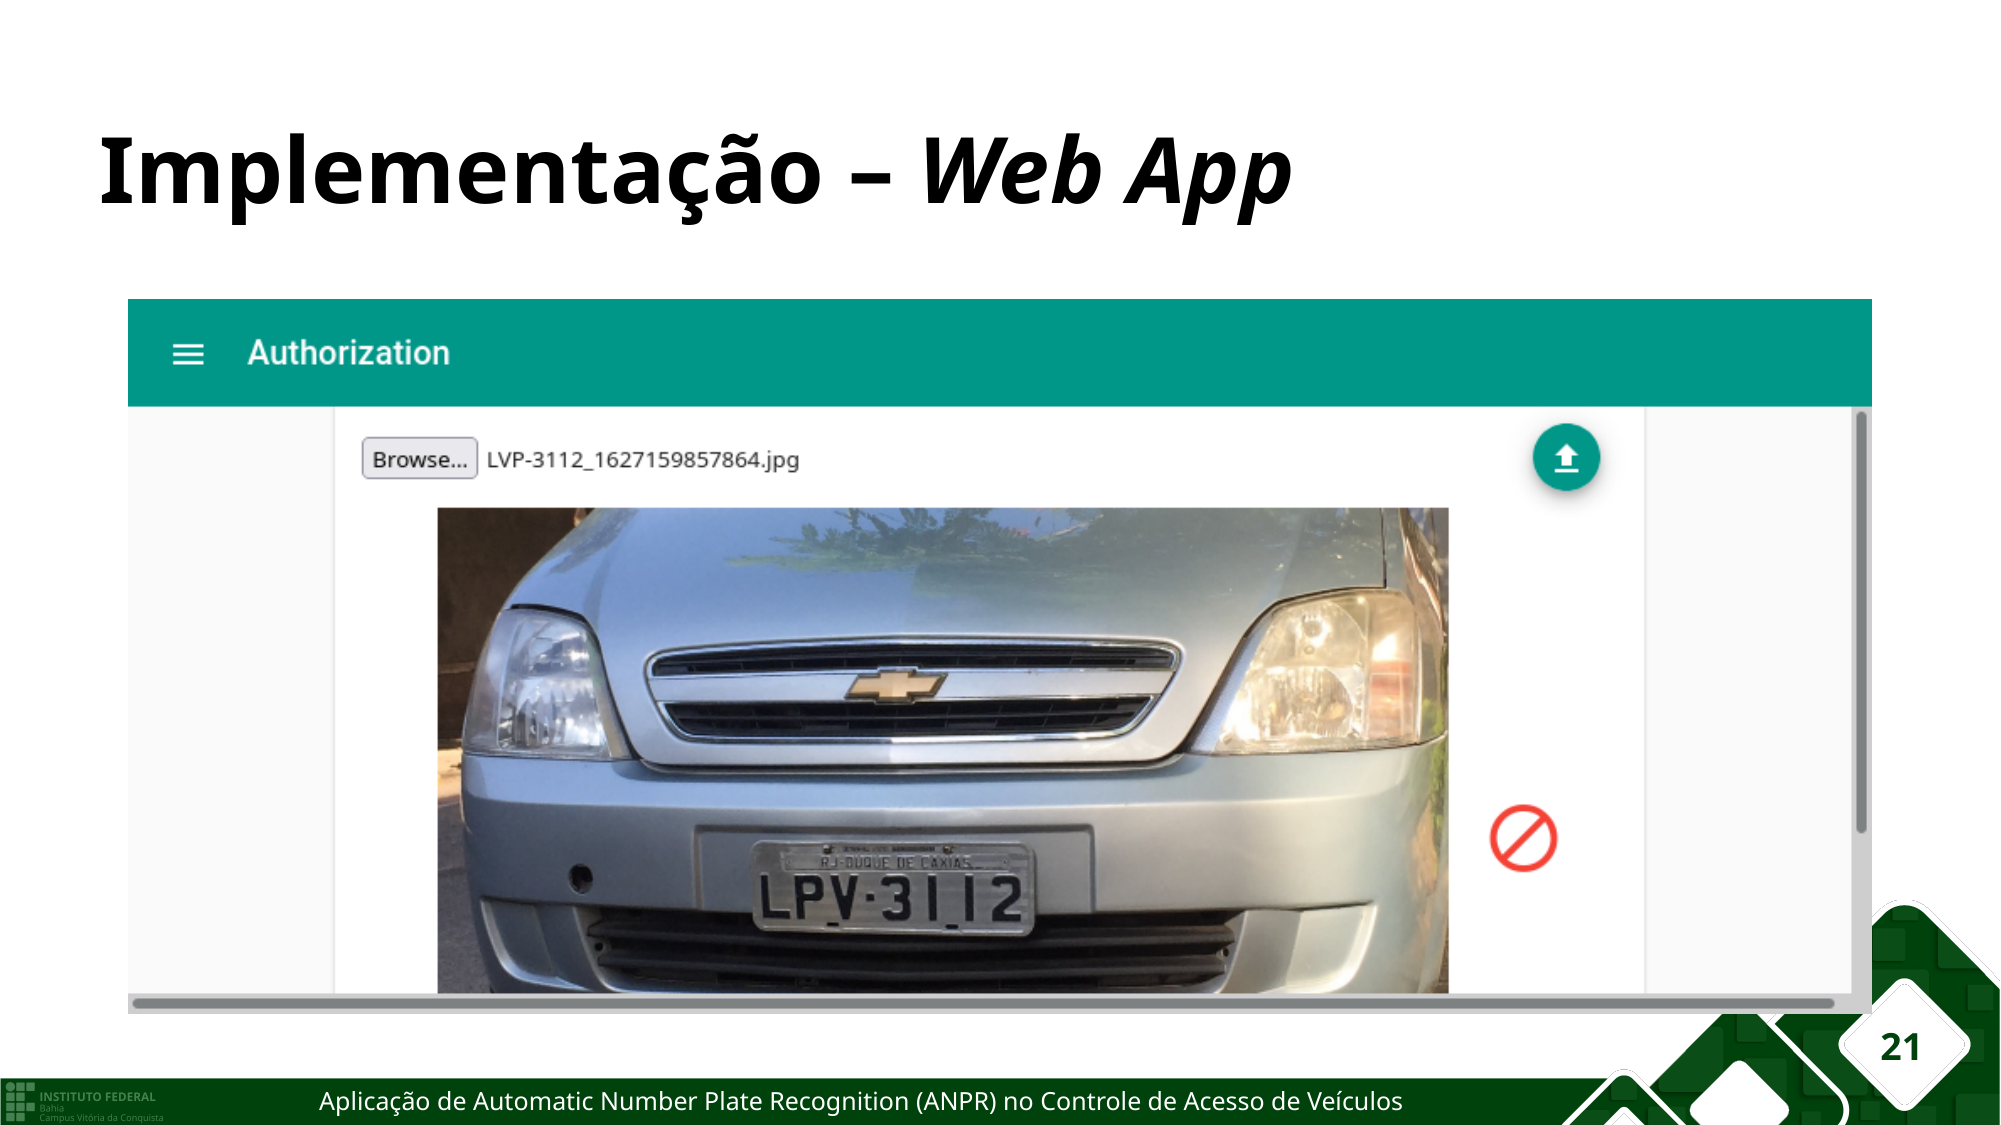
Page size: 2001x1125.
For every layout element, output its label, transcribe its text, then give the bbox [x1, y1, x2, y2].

picture [0, 299, 2000, 1125]
title Implementação – Web App [99, 59, 1900, 277]
